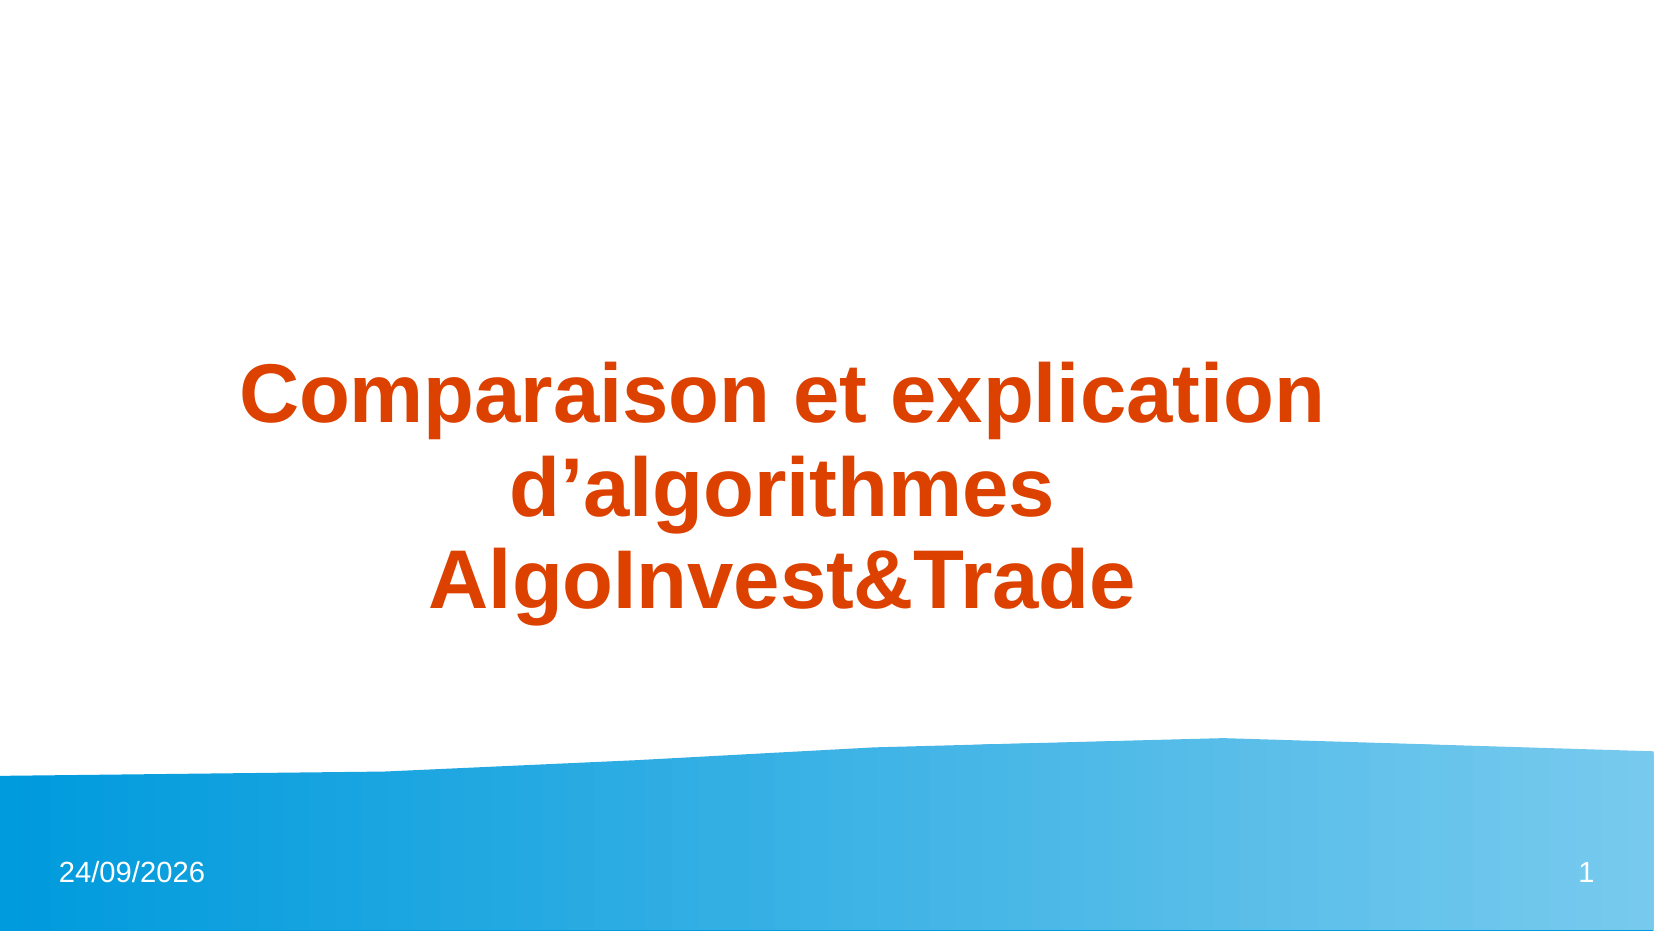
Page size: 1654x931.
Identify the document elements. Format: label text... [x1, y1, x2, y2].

title Comparaison et explication d’algorithmes AlgoInvest&Trade [0, 265, 1565, 709]
